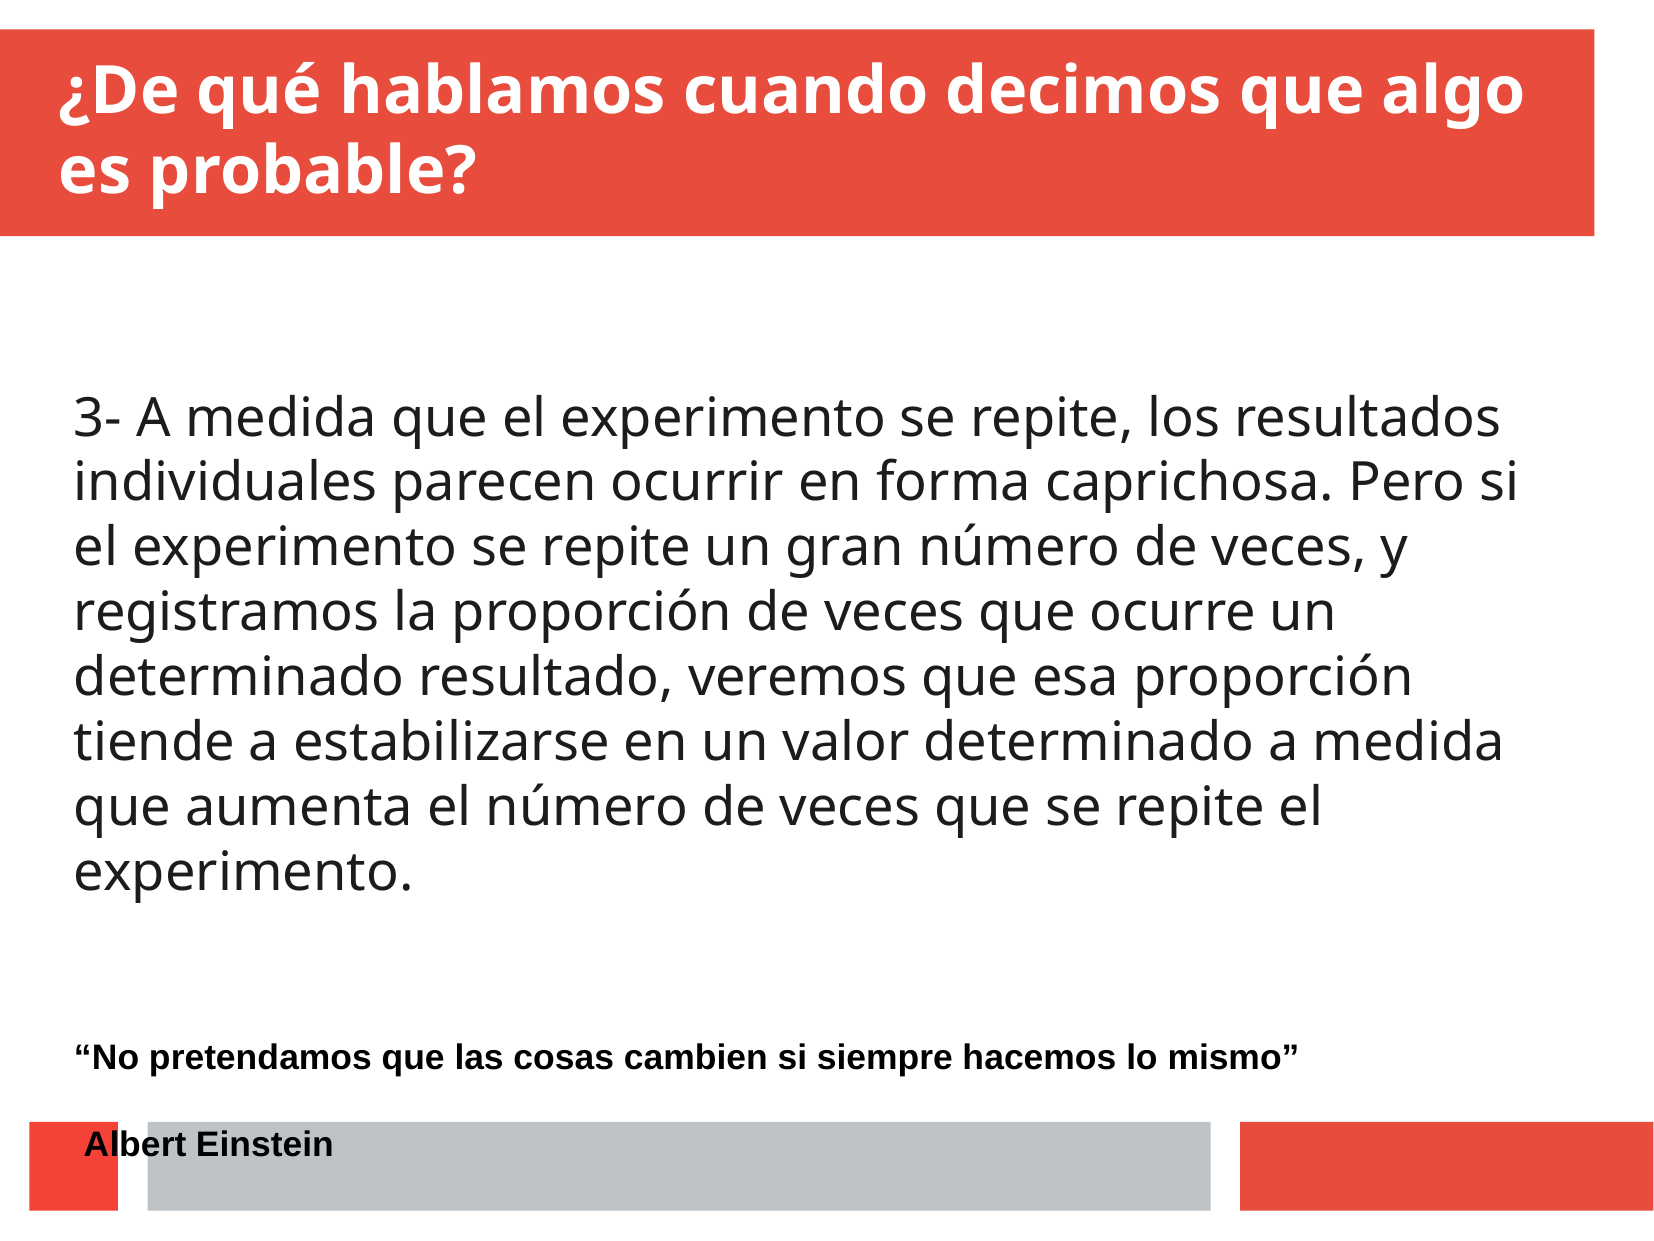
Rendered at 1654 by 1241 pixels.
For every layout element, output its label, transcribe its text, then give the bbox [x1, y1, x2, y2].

text_box ¿De qué hablamos cuando decimos que algo es probable? [58, 58, 1595, 207]
list 3- A medida que el experimento se repite, los resultados individuales parecen ocurrir en forma caprichosa. Pero si el experimento se repite un gran número de veces, y registramos la proporción de veces que ocurre un determinado resultado, veremos que esa proporción tiende a estabilizarse en un valor determinado a medida que aumenta el número de veces que se repite el experimento. “No pretendamos que las cosas cambien si siempre hacemos lo mismo” Albert Einstein [59, 366, 1565, 733]
